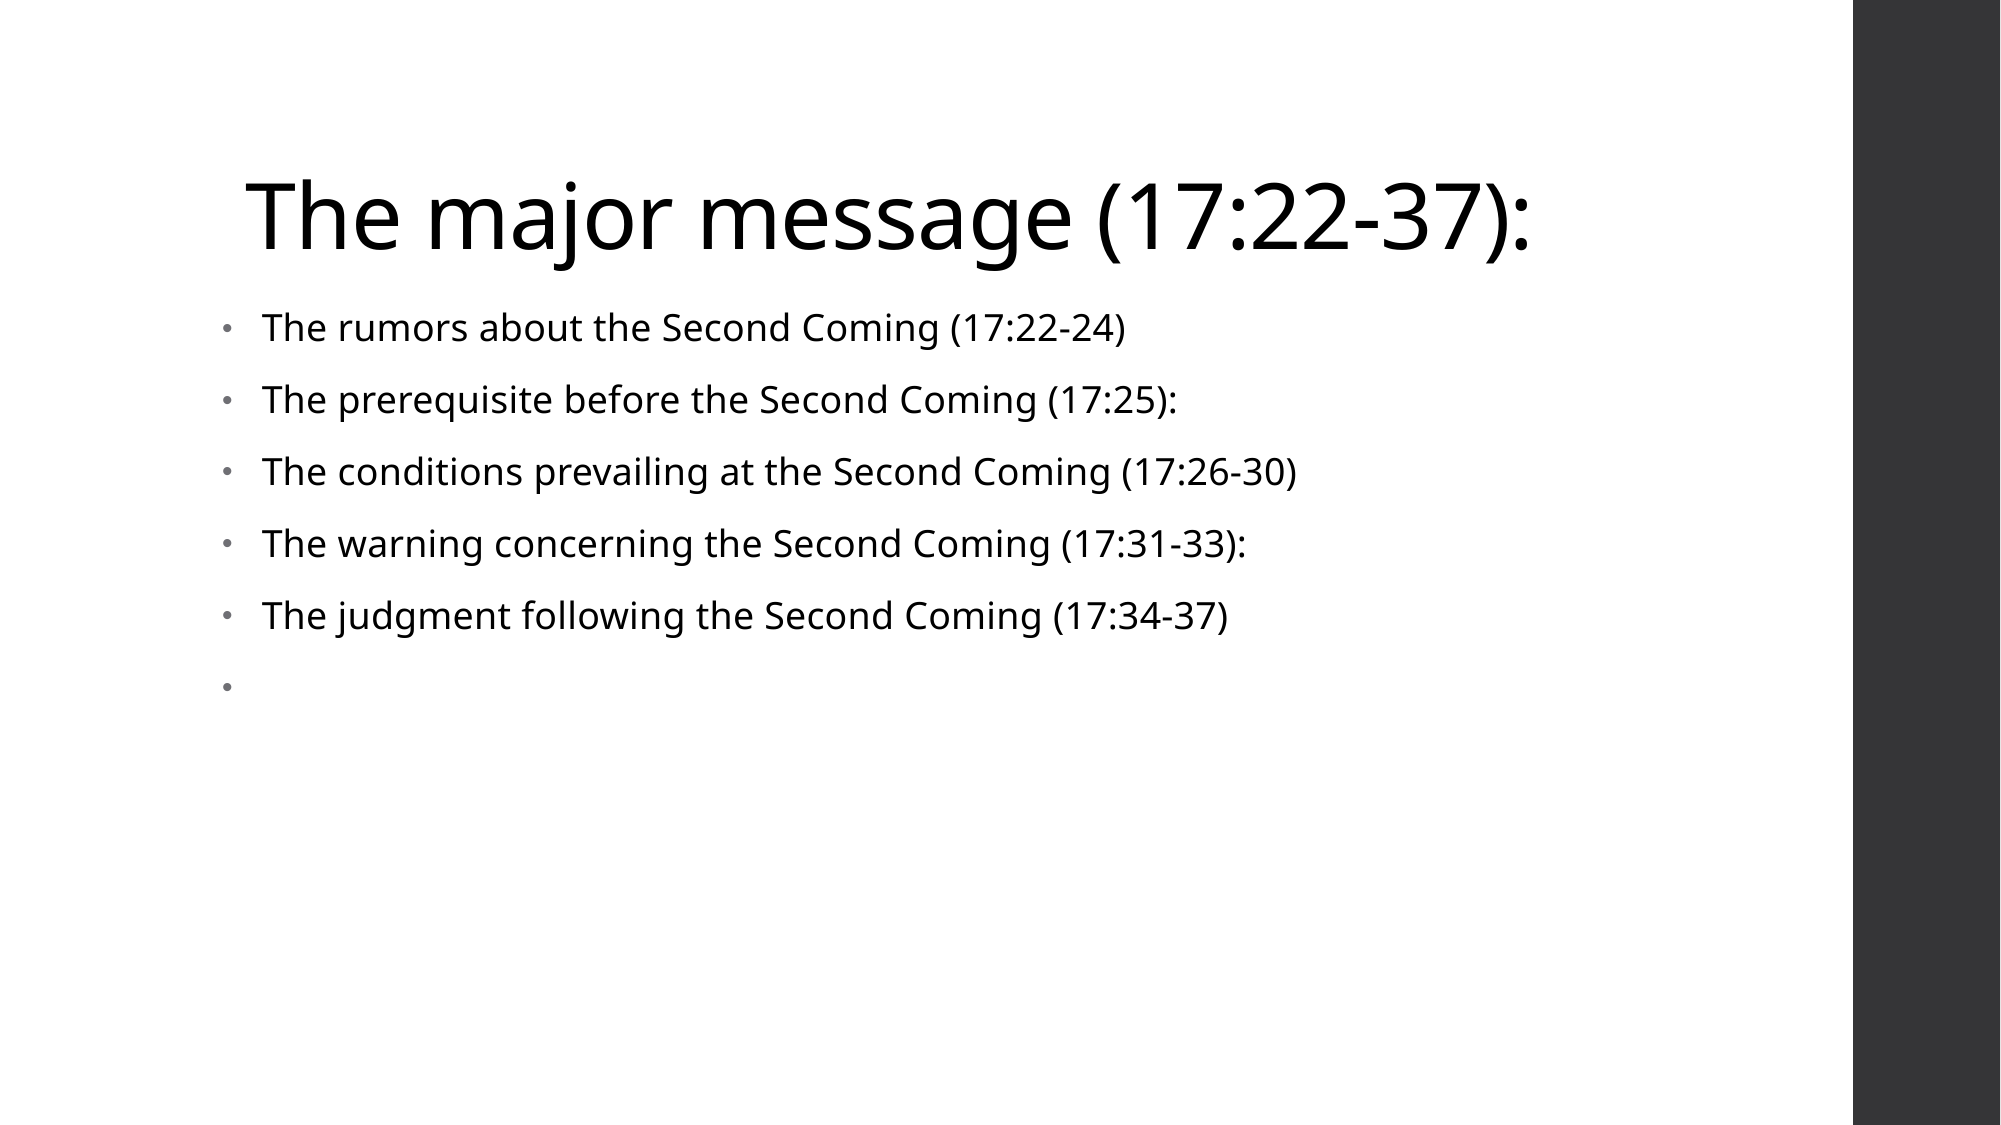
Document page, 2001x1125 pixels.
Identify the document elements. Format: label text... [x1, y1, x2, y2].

title The major message (17:22-37): [206, 60, 1797, 278]
list The rumors about the Second Coming (17:22-24) The prerequisite before the Second Coming (17:25): The conditions prevailing at the Second Coming (17:26-30) The warning concerning the Second Coming (17:31-33): The judgment following the Second Coming (17:34-37) [206, 299, 1617, 1014]
